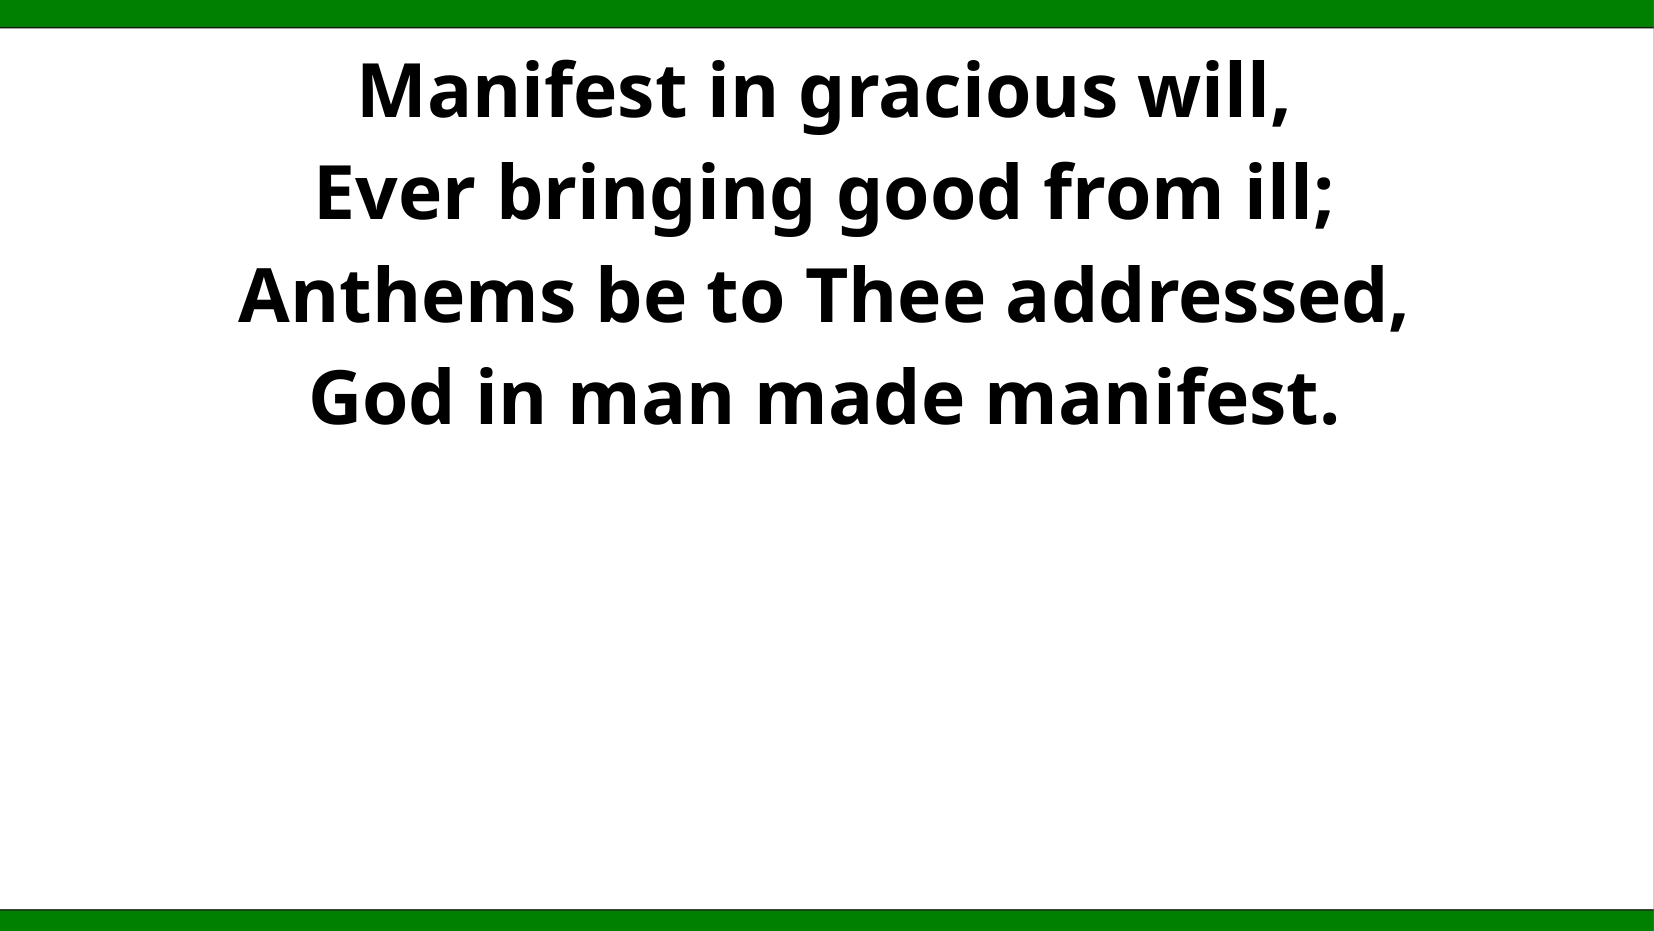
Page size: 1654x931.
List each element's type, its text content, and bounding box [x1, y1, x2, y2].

picture [0, 0, 1654, 931]
text_box Manifest in gracious will, Ever bringing good from ill; Anthems be to Thee addressed, God in man made manifest. [90, 30, 1561, 451]
